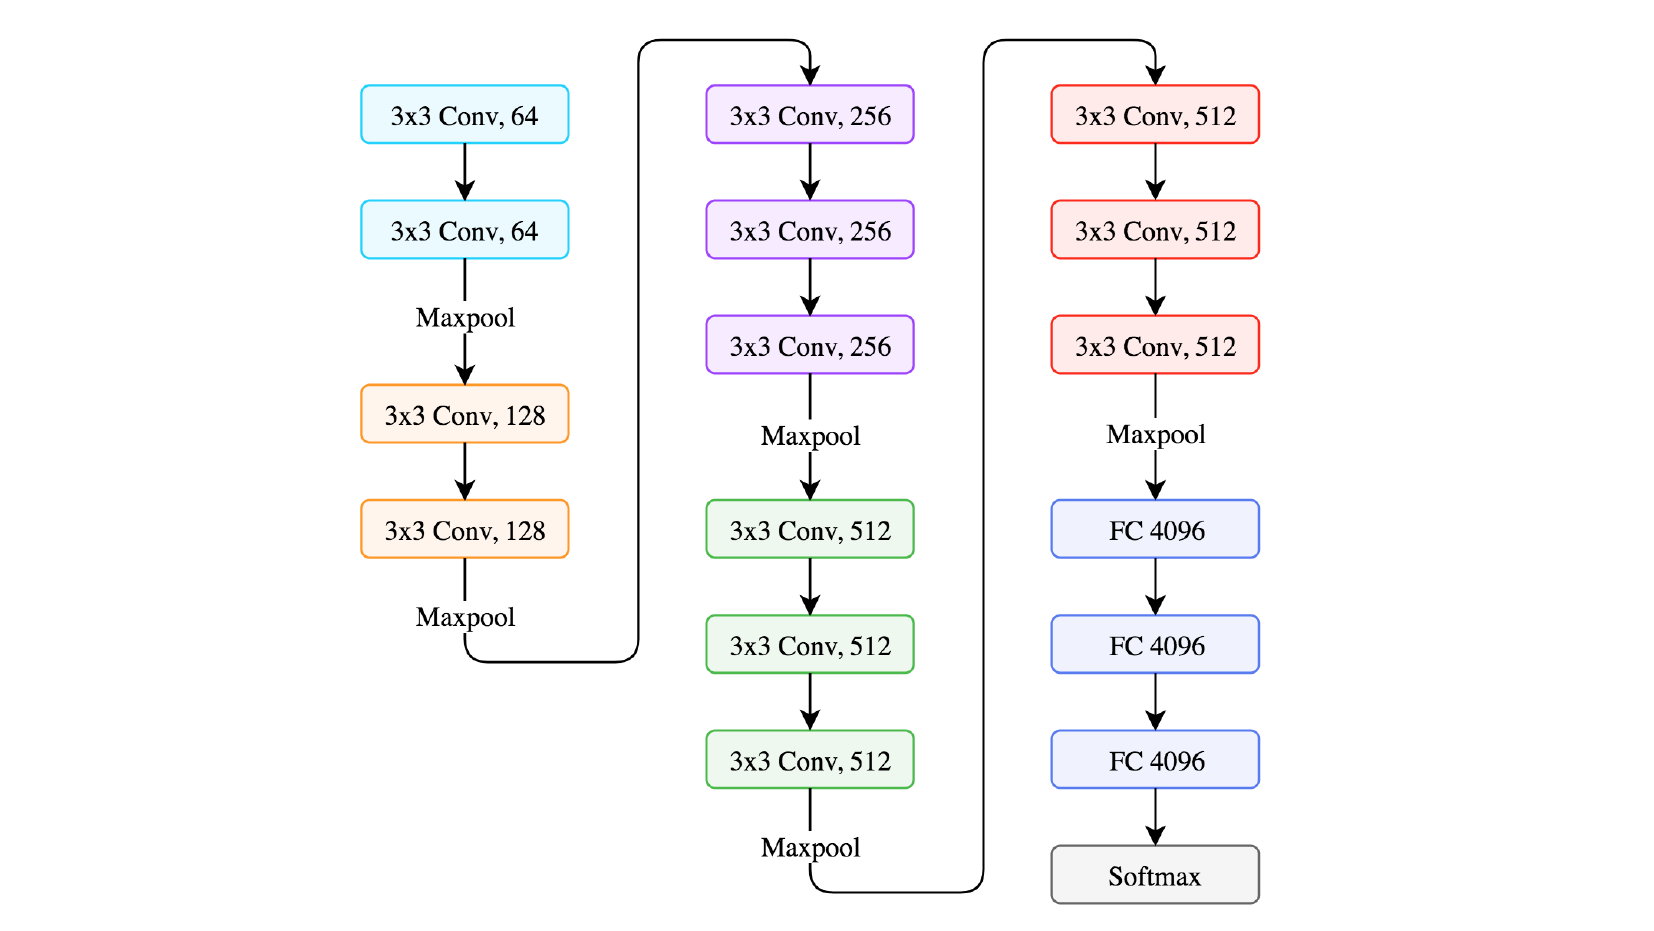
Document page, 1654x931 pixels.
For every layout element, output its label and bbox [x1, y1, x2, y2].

picture [354, 32, 1264, 909]
